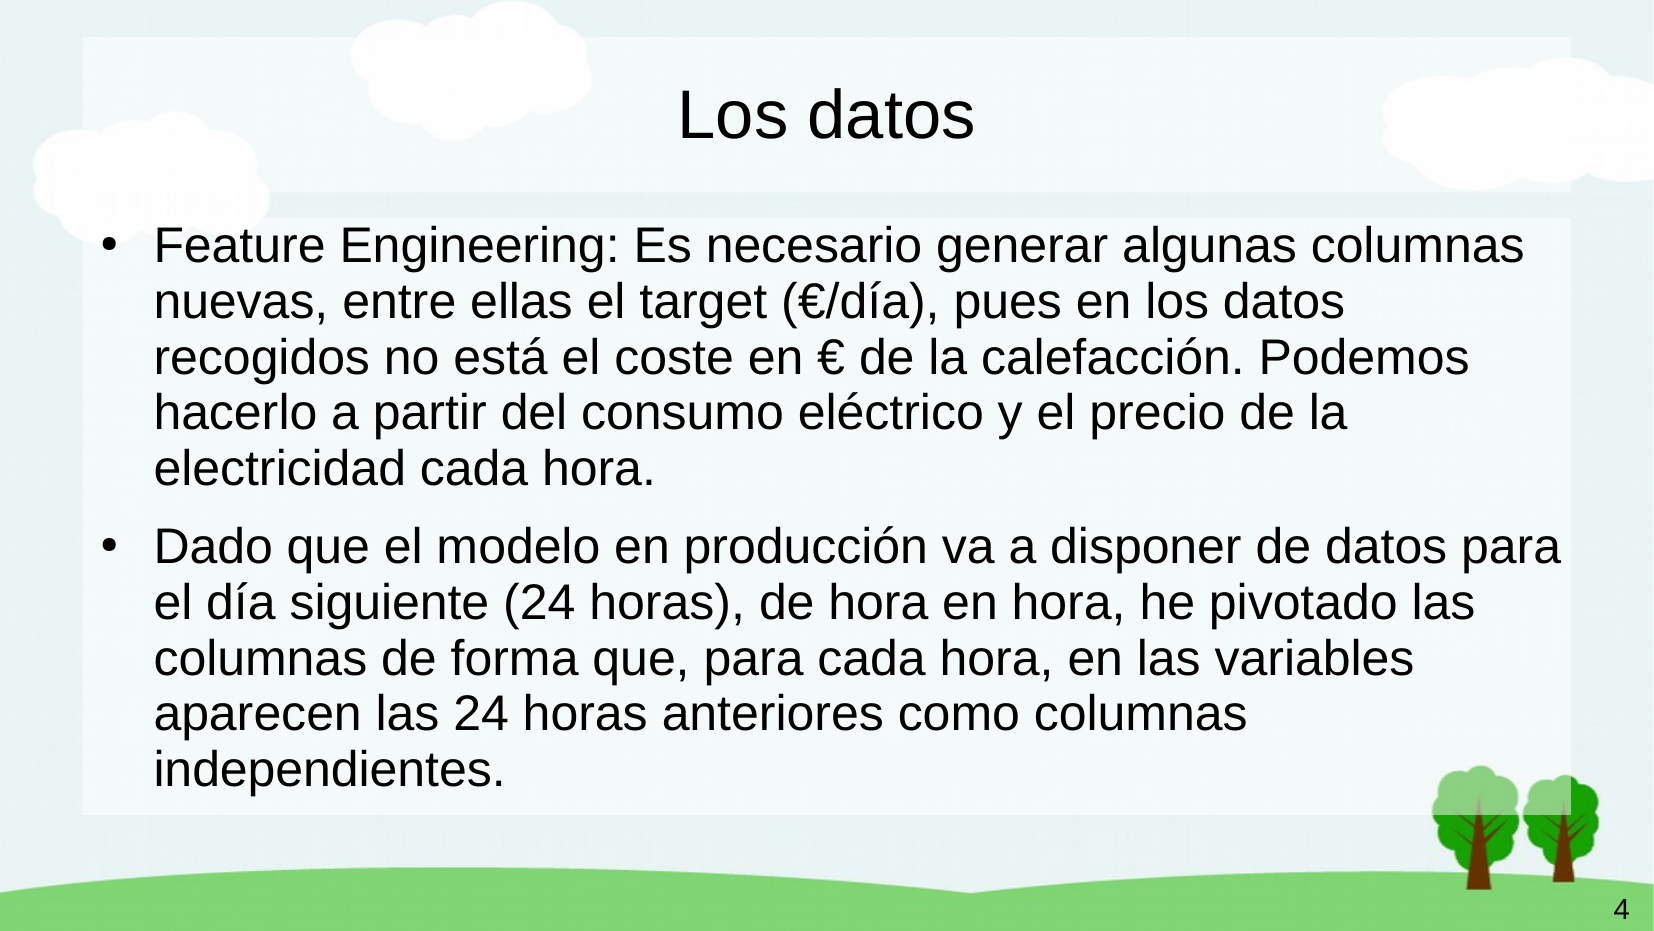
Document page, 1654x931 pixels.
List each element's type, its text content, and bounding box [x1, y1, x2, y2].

list Feature Engineering: Es necesario generar algunas columnas nuevas, entre ellas el target (€/día), pues en los datos recogidos no está el coste en € de la calefacción. Podemos hacerlo a partir del consumo eléctrico y el precio de la electricidad cada hora. Dado que el modelo en producción va a disponer de datos para el día siguiente (24 horas), de hora en hora, he pivotado las columnas de forma que, para cada hora, en las variables aparecen las 24 horas anteriores como columnas independientes. [82, 217, 1571, 815]
picture [0, 0, 1654, 931]
title Los datos [82, 37, 1571, 193]
